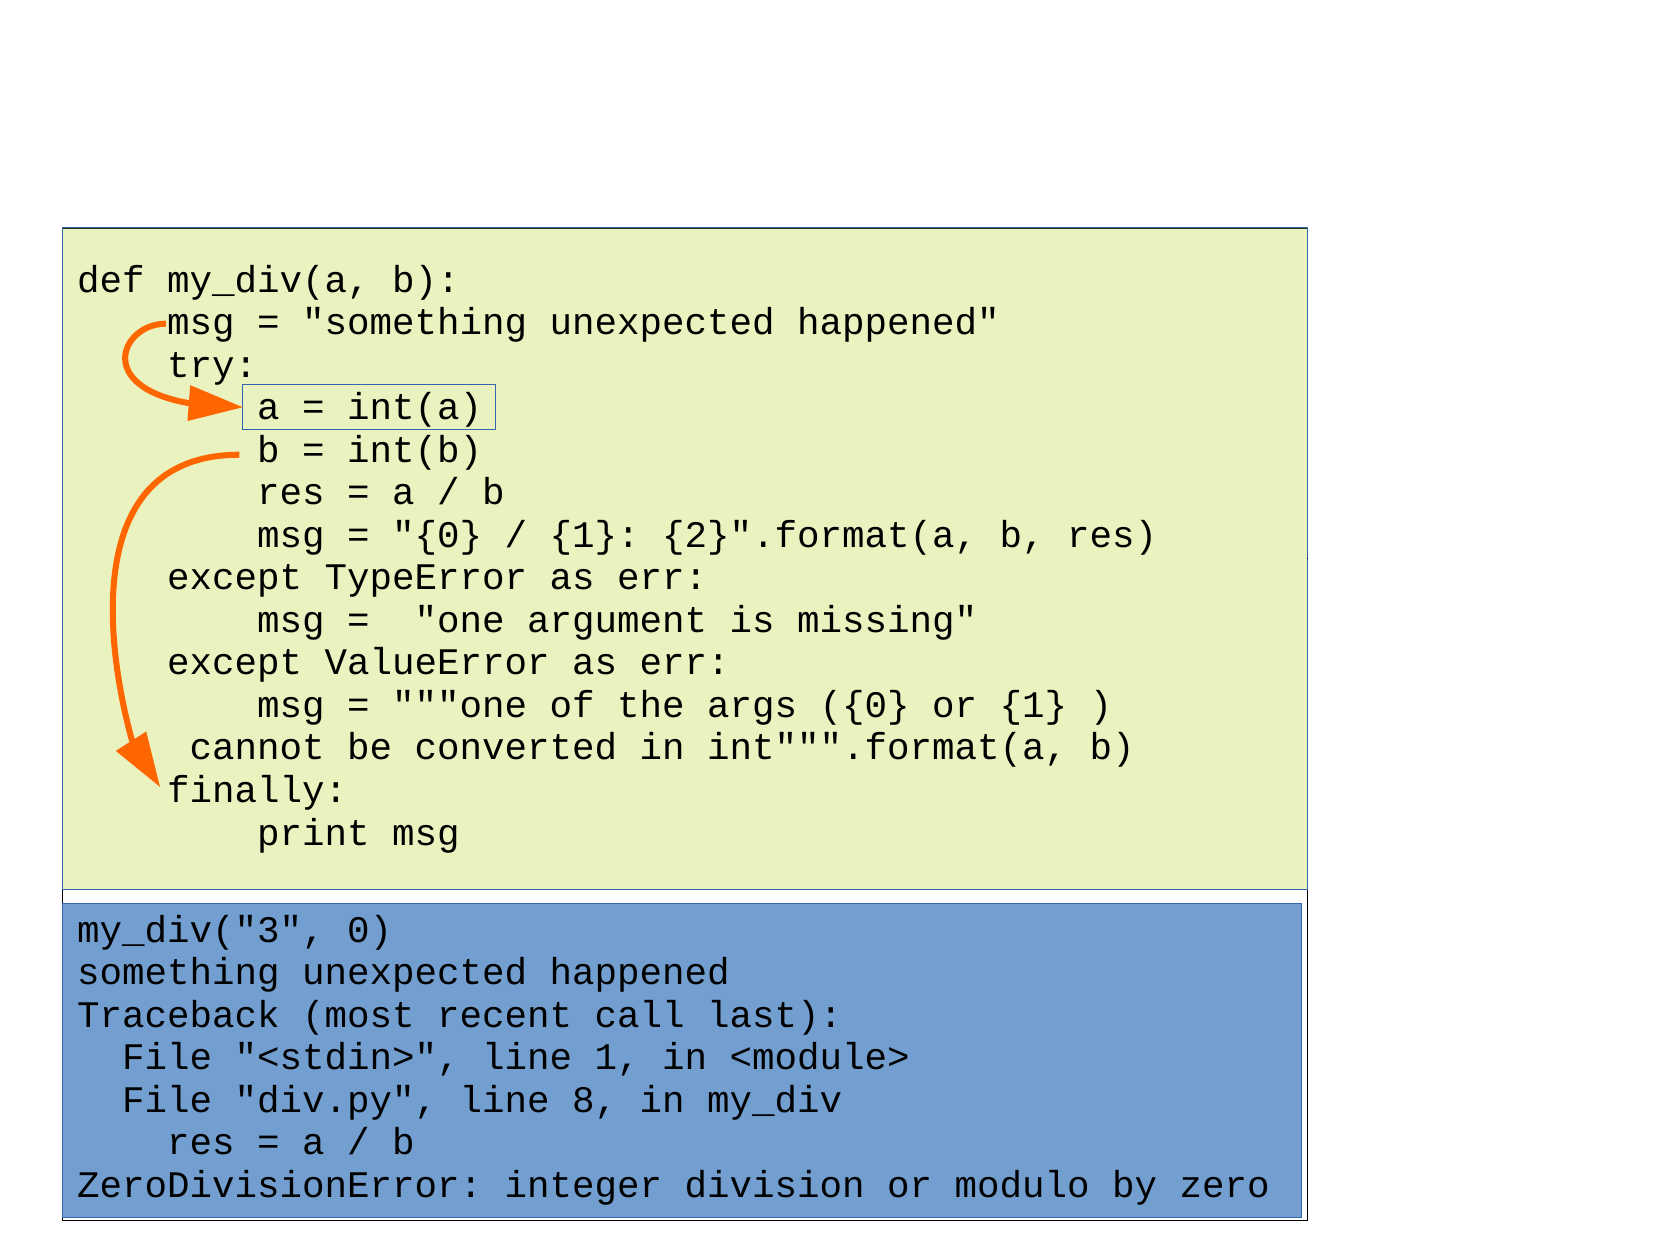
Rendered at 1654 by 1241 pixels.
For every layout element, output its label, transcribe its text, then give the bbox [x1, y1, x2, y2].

text_box my_div("3", 0) something unexpected happened Traceback (most recent call last): File "<stdin>", line 1, in <module> File "div.py", line 8, in my_div res = a / b ZeroDivisionError: integer division or modulo by zero [62, 903, 1302, 1218]
text_box [62, 890, 1308, 1221]
text_box def my_div(a, b): msg = "something unexpected happened" try: a = int(a) b = int(b) res = a / b msg = "{0} / {1}: {2}".format(a, b, res) except TypeError as err: msg = "one argument is missing" except ValueError as err: msg = """one of the args ({0} or {1} ) cannot be converted in int""".format(a, b) finally: print msg [62, 227, 1308, 890]
